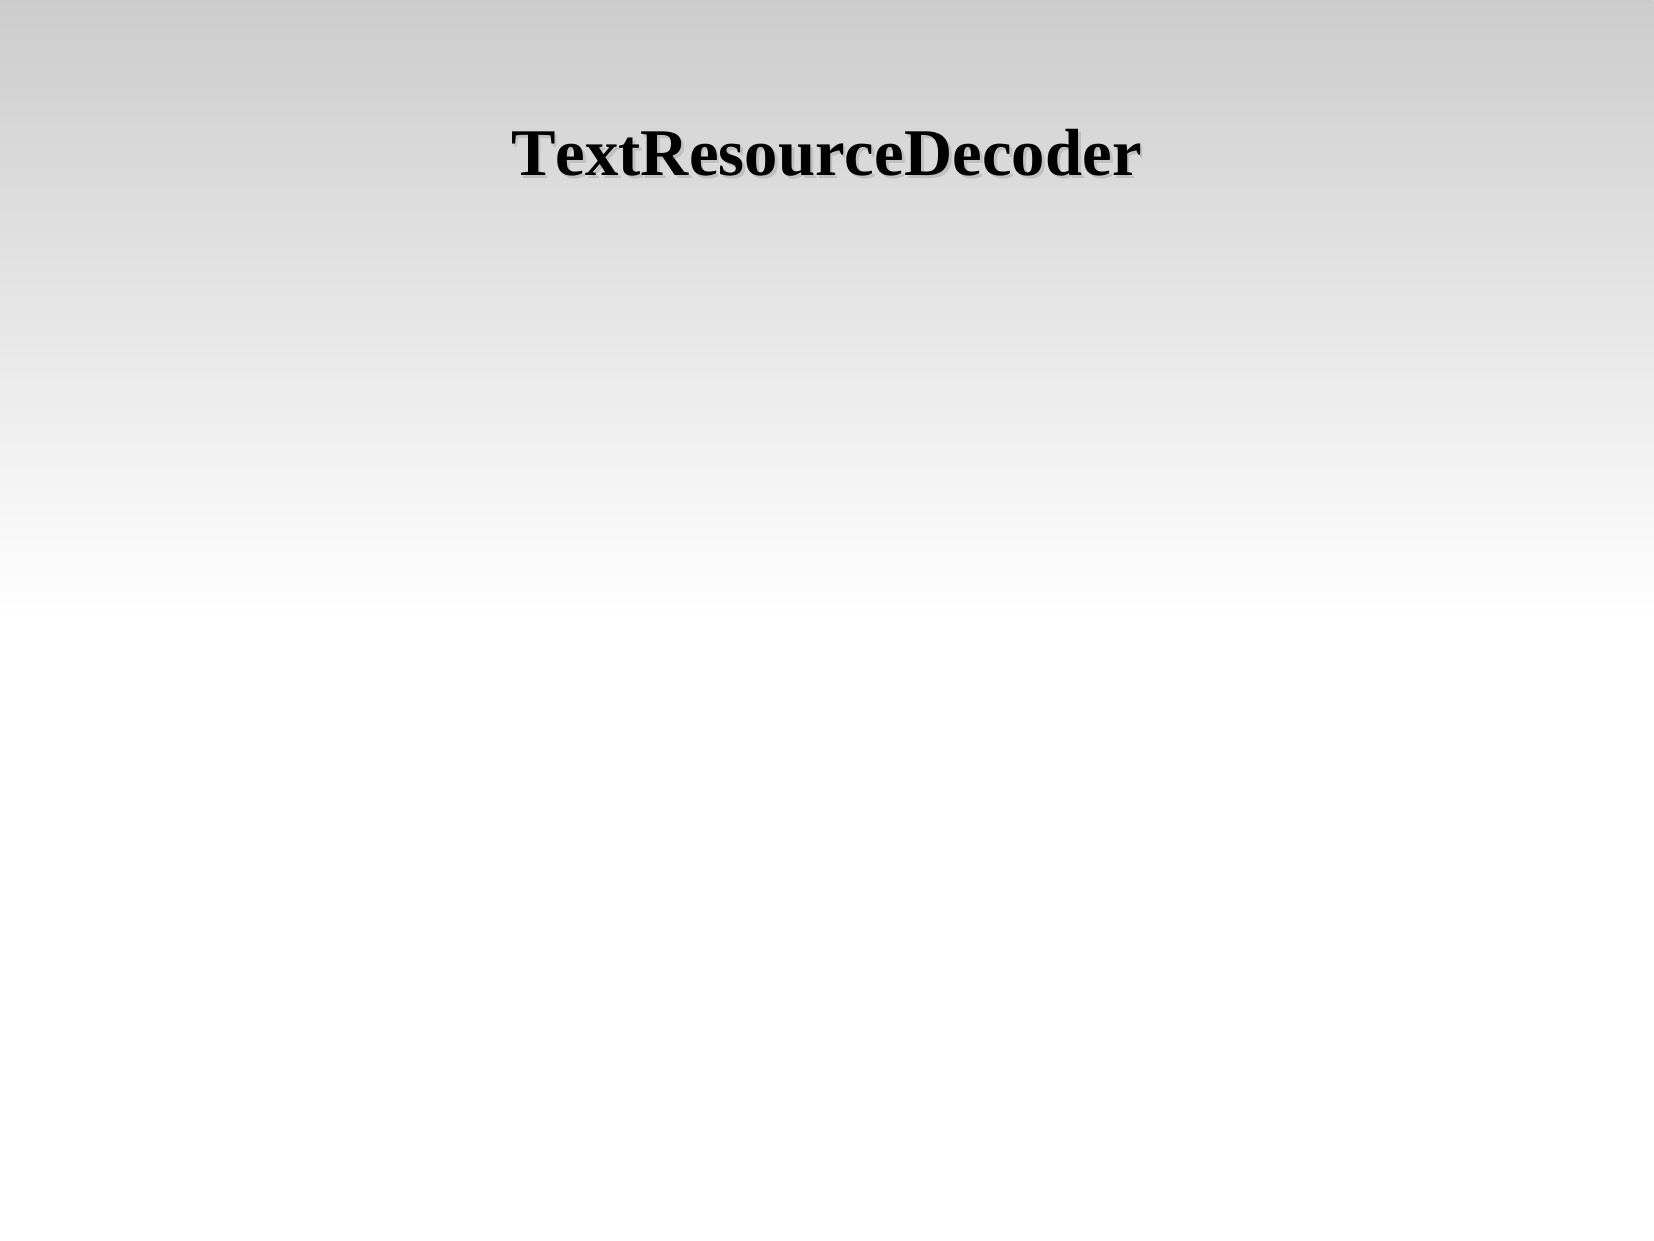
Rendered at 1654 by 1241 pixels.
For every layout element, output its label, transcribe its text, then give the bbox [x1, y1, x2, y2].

title TextResourceDecoder [82, 56, 1571, 250]
